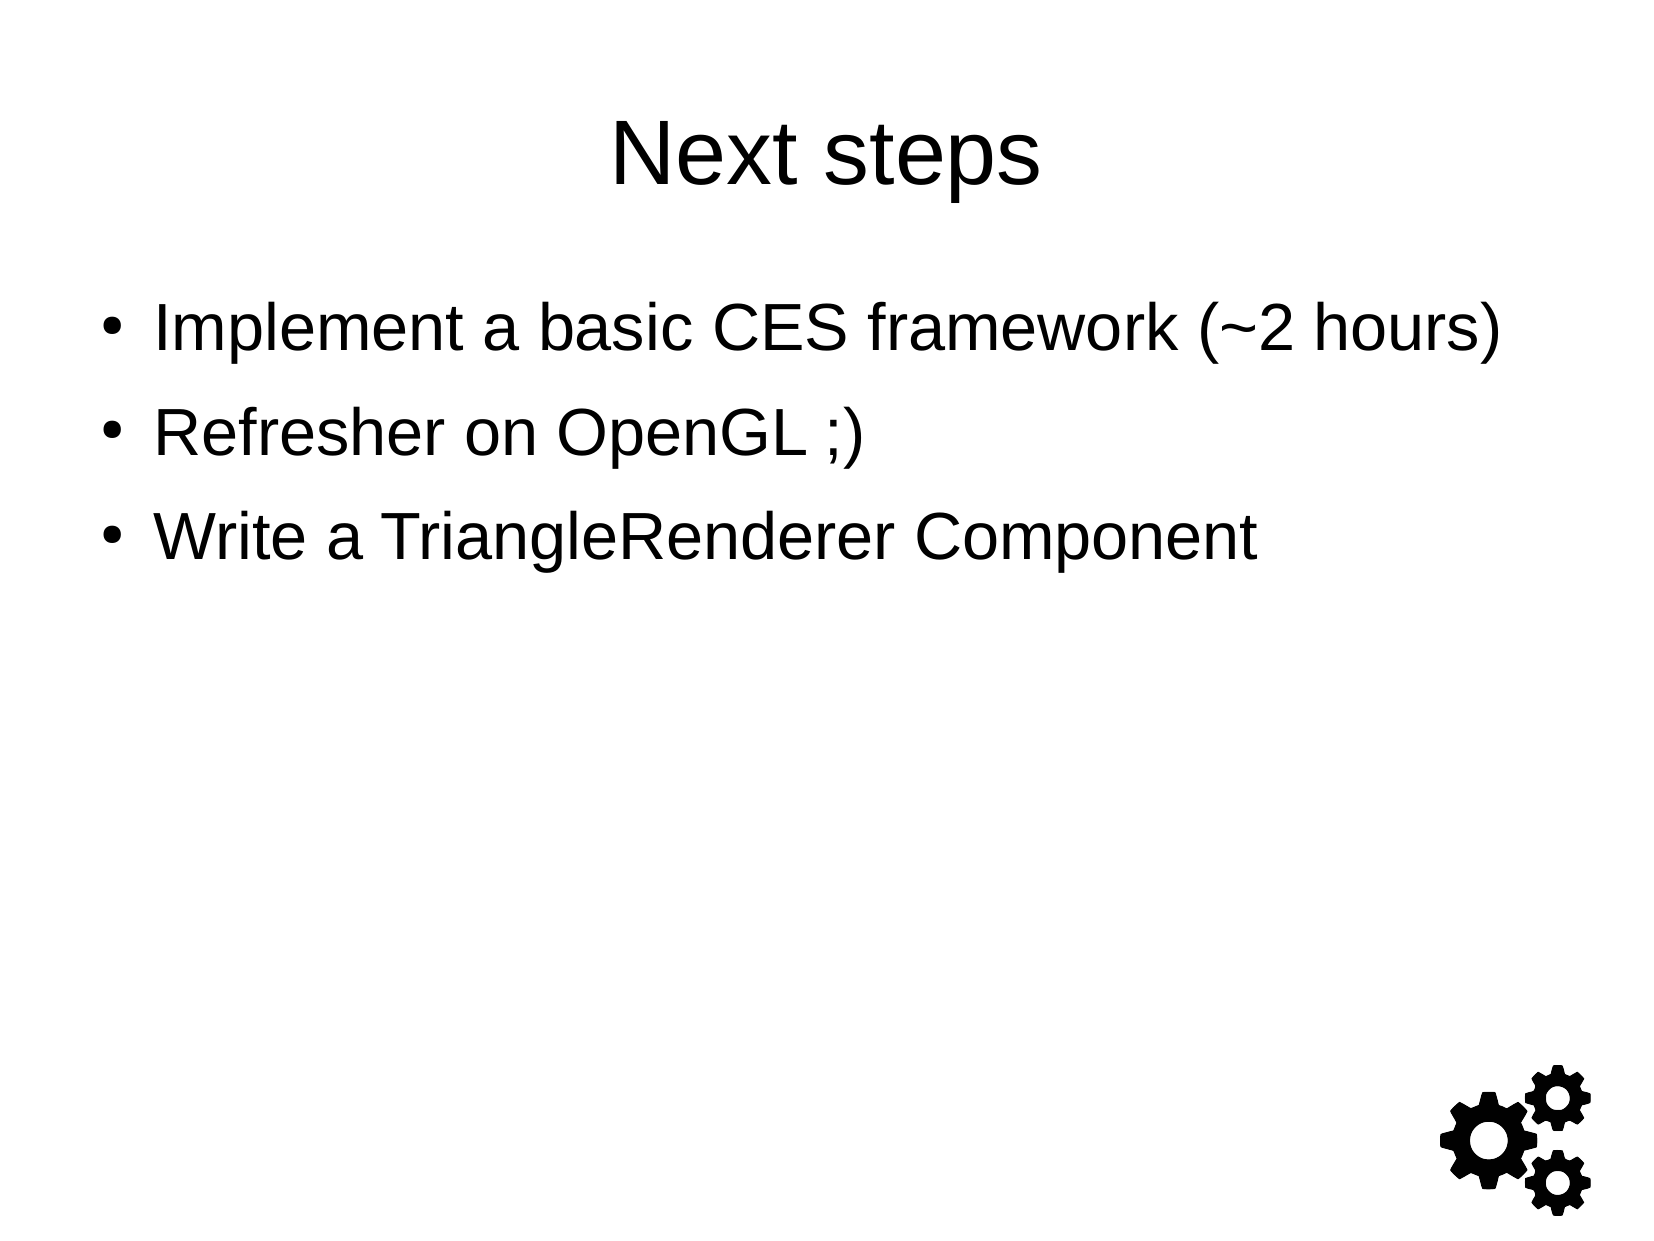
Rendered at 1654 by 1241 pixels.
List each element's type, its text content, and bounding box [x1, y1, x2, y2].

list Implement a basic CES framework (~2 hours) Refresher on OpenGL ;) Write a TriangleRenderer Component [82, 290, 1571, 1010]
title Next steps [82, 49, 1571, 257]
picture [1440, 1065, 1591, 1216]
